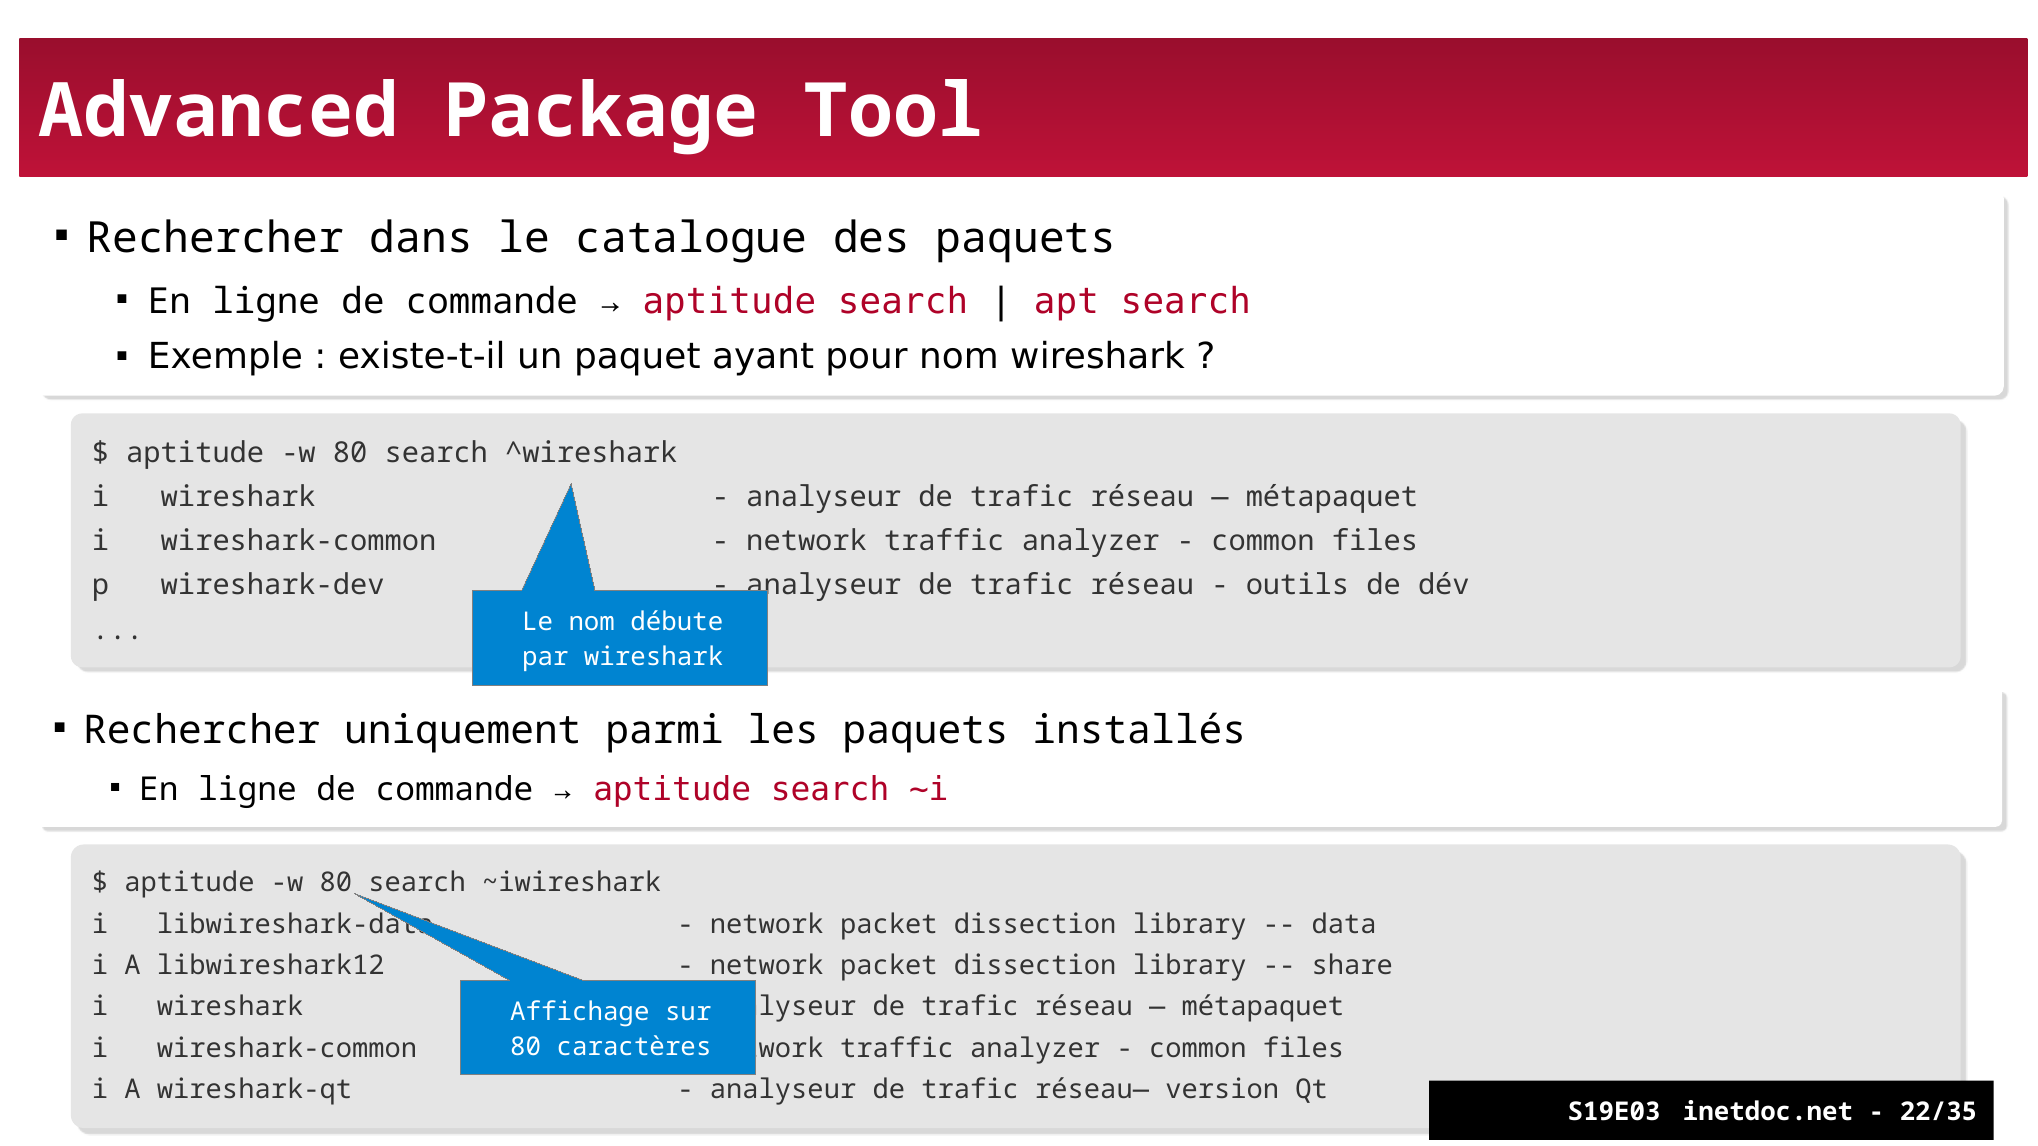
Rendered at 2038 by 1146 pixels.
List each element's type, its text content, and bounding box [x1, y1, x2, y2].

text_box Affichage sur 80 caractères [354, 893, 756, 1075]
text_box $ aptitude -w 80 search ^wireshark i wireshark - analyseur de trafic réseau — métapaquet i wireshark-common - network traffic analyzer - common files p wireshark-dev - analyseur de trafic réseau - outils de dév ... [70, 413, 1961, 668]
text_box Le nom débute par wireshark [472, 483, 768, 686]
text_box $ aptitude -w 80 search ~iwireshark i libwireshark-data - network packet dissection library -- data i A libwireshark12 - network packet dissection library -- share i wireshark - analyseur de trafic réseau — métapaquet i wireshark-common - network traffic analyzer - common files i A wireshark-qt - analyseur de trafic réseau— version Qt [70, 844, 1961, 1129]
text_box Rechercher dans le catalogue des paquets En ligne de commande → aptitude search | apt search Exemple : existe-t-il un paquet ayant pour nom wireshark ? [35, 188, 2004, 396]
text_box Advanced Package Tool [19, 38, 2028, 177]
text_box Rechercher uniquement parmi les paquets installés En ligne de commande → aptitude search ~i [35, 685, 2003, 827]
text_box S19E03 inetdoc.net - <numéro>/35 [1429, 1080, 1994, 1140]
